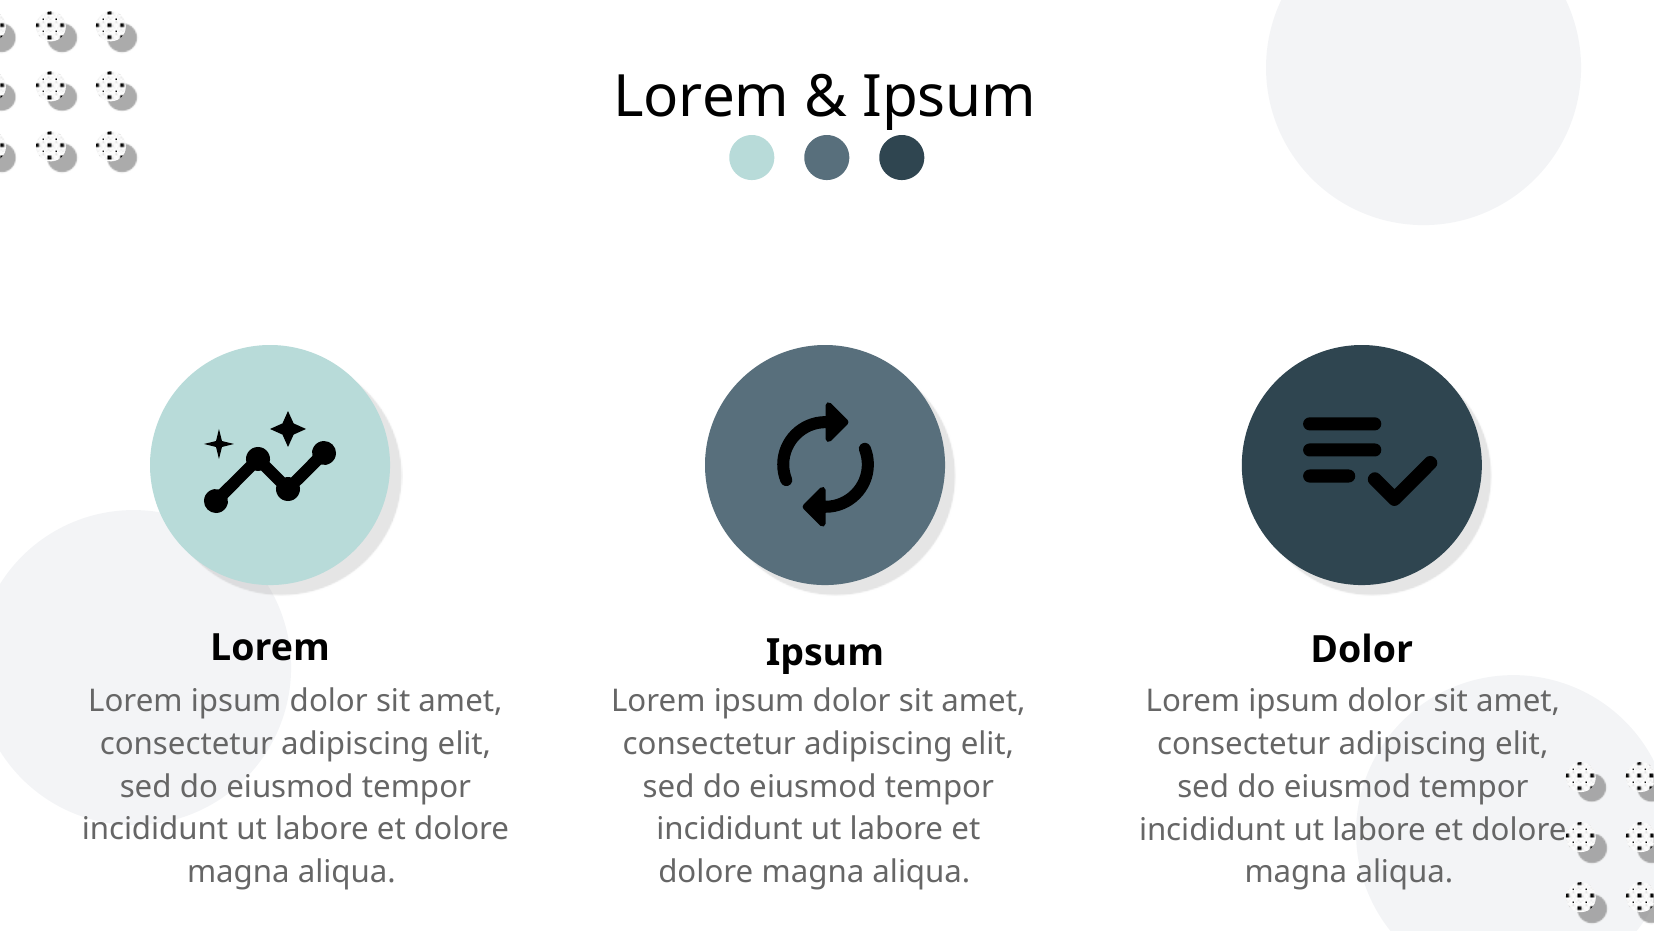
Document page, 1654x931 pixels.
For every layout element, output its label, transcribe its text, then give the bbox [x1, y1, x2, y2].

text_box Ipsum [720, 618, 931, 670]
text_box [705, 345, 946, 586]
text_box [879, 135, 925, 181]
text_box [150, 345, 391, 586]
text_box Lorem ipsum dolor sit amet, consectetur adipiscing elit, sed do eiusmod tempor incididunt ut labore et dolore magna aliqua. [590, 670, 1047, 931]
picture [95, 131, 127, 162]
picture [35, 131, 67, 162]
picture [1625, 762, 1654, 793]
picture [1585, 882, 1596, 912]
picture [95, 11, 126, 42]
picture [0, 134, 7, 159]
picture [195, 390, 346, 541]
text_box Lorem ipsum dolor sit amet, consectetur adipiscing elit, sed do eiusmod tempor incididunt ut labore et dolore magna aliqua. [60, 670, 532, 931]
text_box [804, 135, 850, 181]
text_box Lorem ipsum dolor sit amet, consectetur adipiscing elit, sed do eiusmod tempor incididunt ut labore et dolore magna aliqua. [1122, 670, 1585, 931]
picture [35, 71, 66, 102]
text_box [1241, 345, 1482, 586]
text_box Dolor [1256, 615, 1467, 670]
text_box [729, 135, 775, 181]
picture [750, 388, 902, 541]
text_box Lorem & Ipsum [420, 46, 1231, 144]
picture [35, 11, 66, 42]
picture [0, 74, 6, 99]
picture [1625, 882, 1654, 913]
picture [0, 14, 6, 39]
picture [1625, 822, 1654, 853]
text_box Lorem [165, 612, 376, 670]
picture [95, 71, 126, 102]
picture [1585, 762, 1596, 792]
picture [1286, 375, 1450, 538]
picture [1585, 822, 1596, 852]
